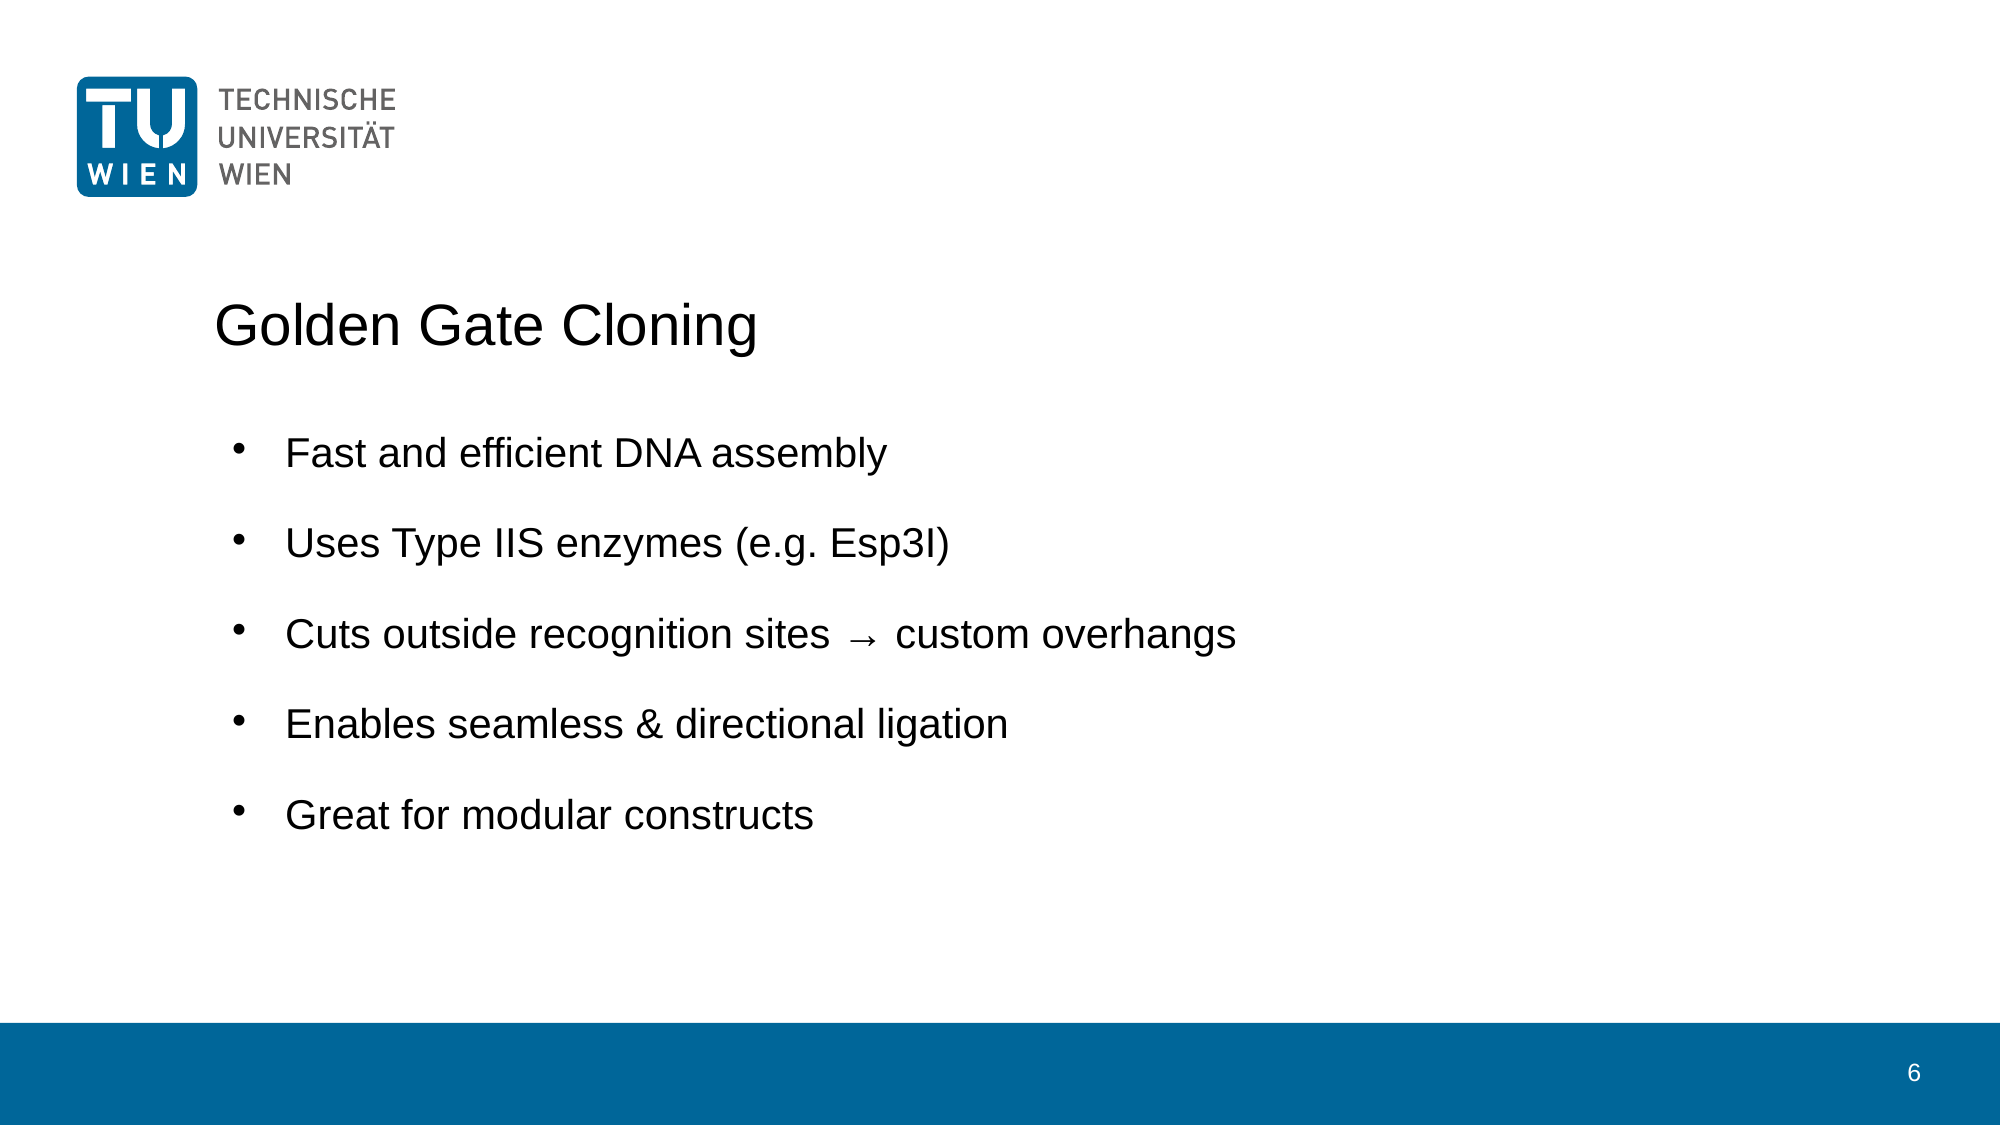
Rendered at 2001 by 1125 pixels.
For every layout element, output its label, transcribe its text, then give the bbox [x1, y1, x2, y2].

list Fast and efficient DNA assembly Uses Type IIS enzymes (e.g. Esp3I) Cuts outside recognition sites → custom overhangs Enables seamless & directional ligation Great for modular constructs [214, 431, 1922, 941]
title Golden Gate Cloning [214, 254, 1922, 391]
